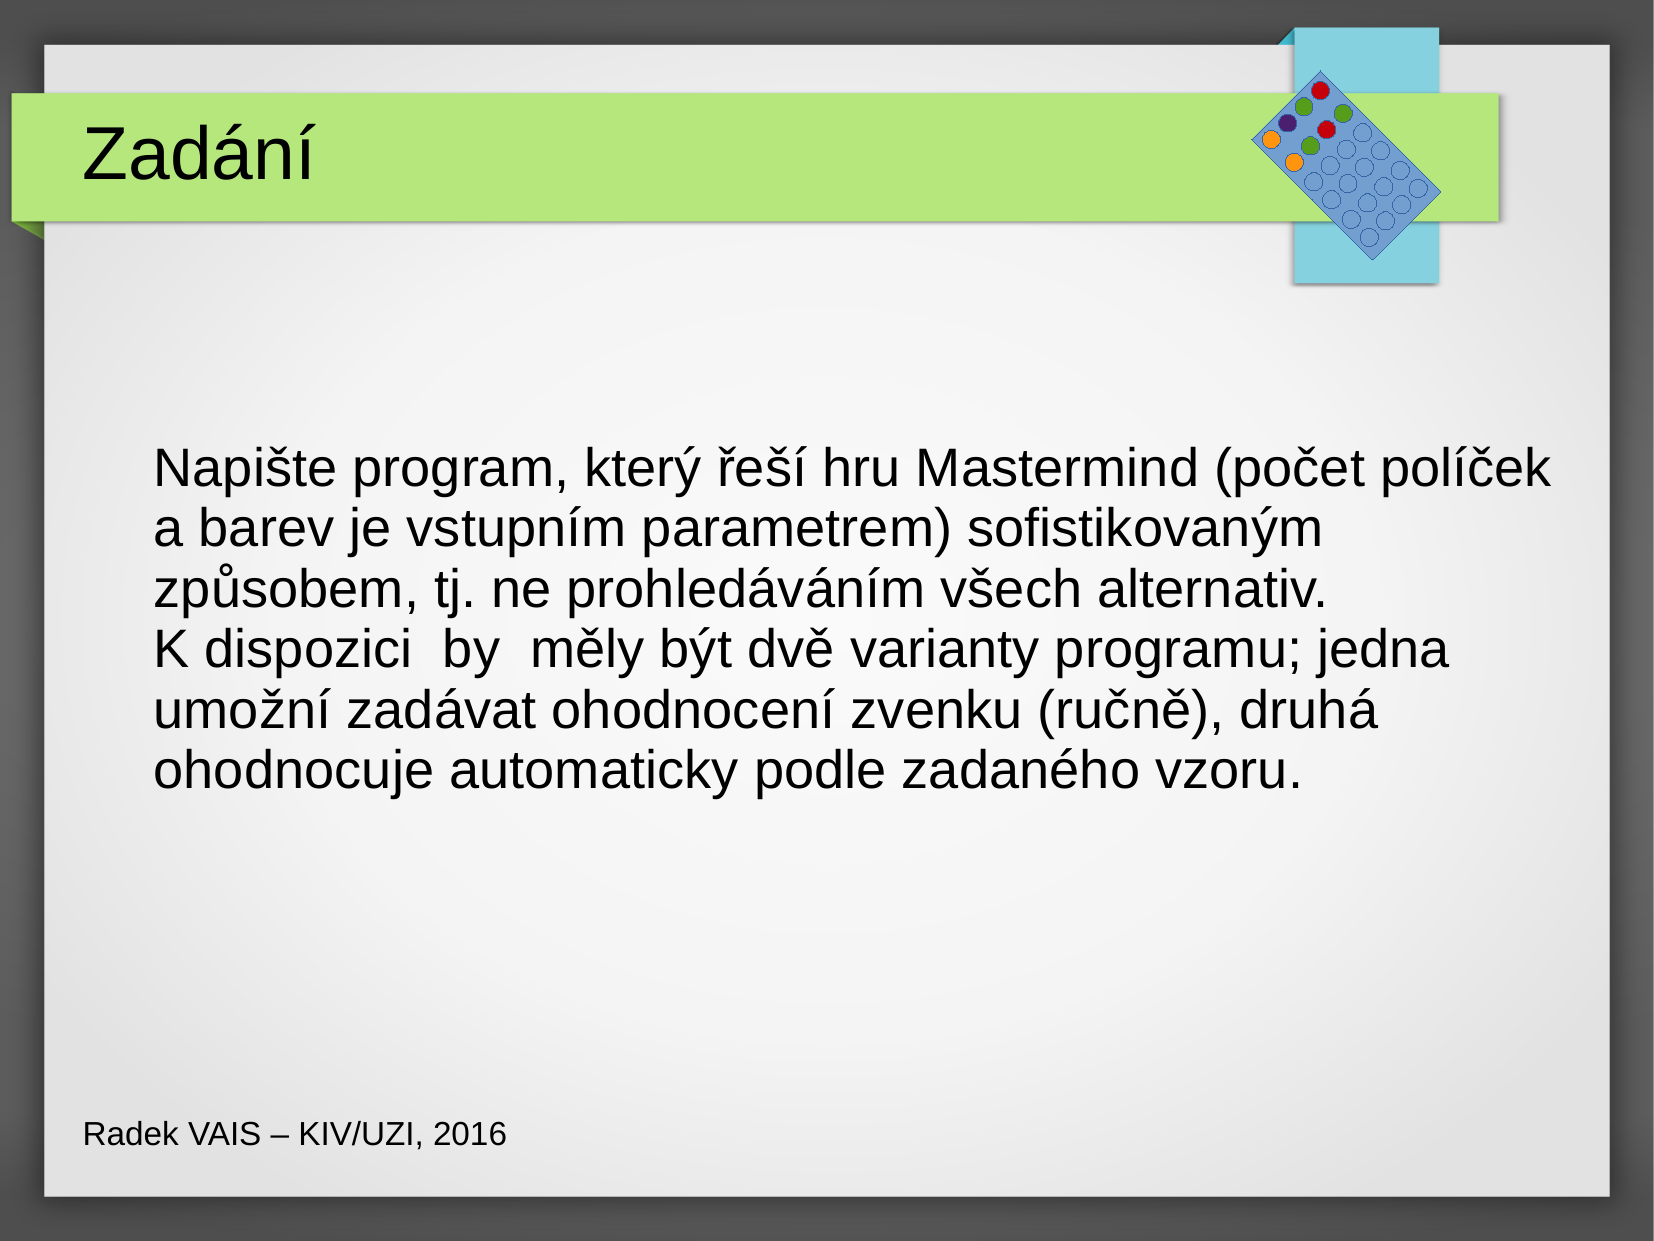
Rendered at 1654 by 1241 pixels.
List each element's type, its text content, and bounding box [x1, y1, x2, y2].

title Radek VAIS – KIV/UZI, 2016 [82, 1098, 1548, 1170]
title Zadání [82, 94, 1264, 213]
text_box [1251, 70, 1441, 260]
list Napište program, který řeší hru Mastermind (počet políček a barev je vstupním parametrem) sofistikovaným způsobem, tj. ne prohledáváním všech alternativ. K dispozici by měly být dvě varianty programu; jedna umožní zadávat ohodnocení zvenku (ručně), druhá ohodnocuje automaticky podle zadaného vzoru. [82, 437, 1571, 1015]
picture [0, 0, 1654, 1241]
